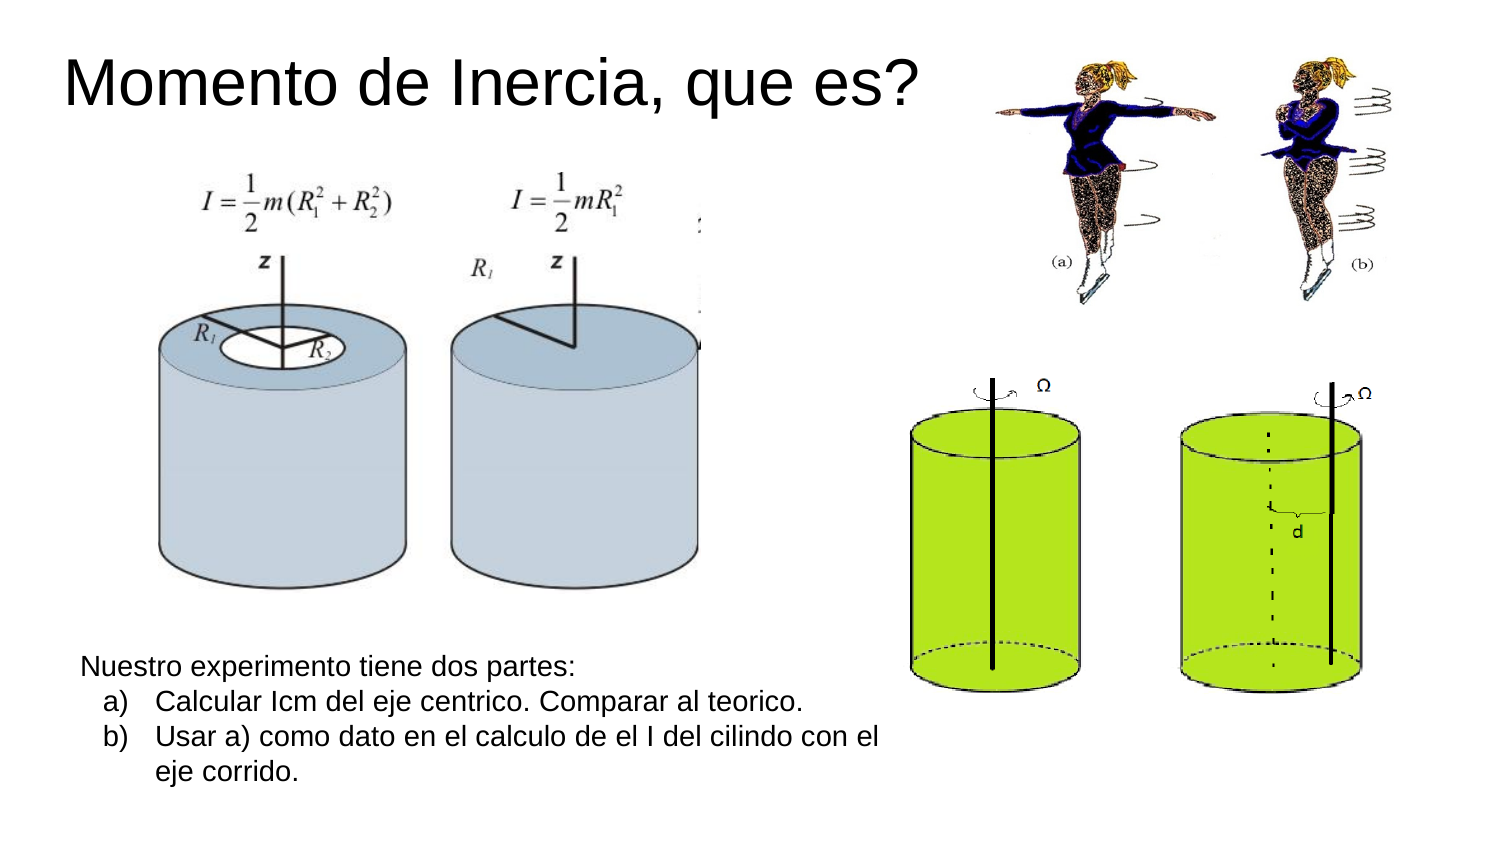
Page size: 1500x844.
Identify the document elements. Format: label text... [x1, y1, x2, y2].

title Momento de Inercia, que es? [16, 35, 969, 134]
picture [158, 172, 701, 594]
picture [988, 51, 1401, 316]
picture [848, 348, 1469, 698]
text_box Nuestro experimento tiene dos partes: Calcular Icm del eje centrico. Comparar al teorico. Usar a) como dato en el calculo de el I del cilindo con el eje corrido. [64, 632, 908, 802]
